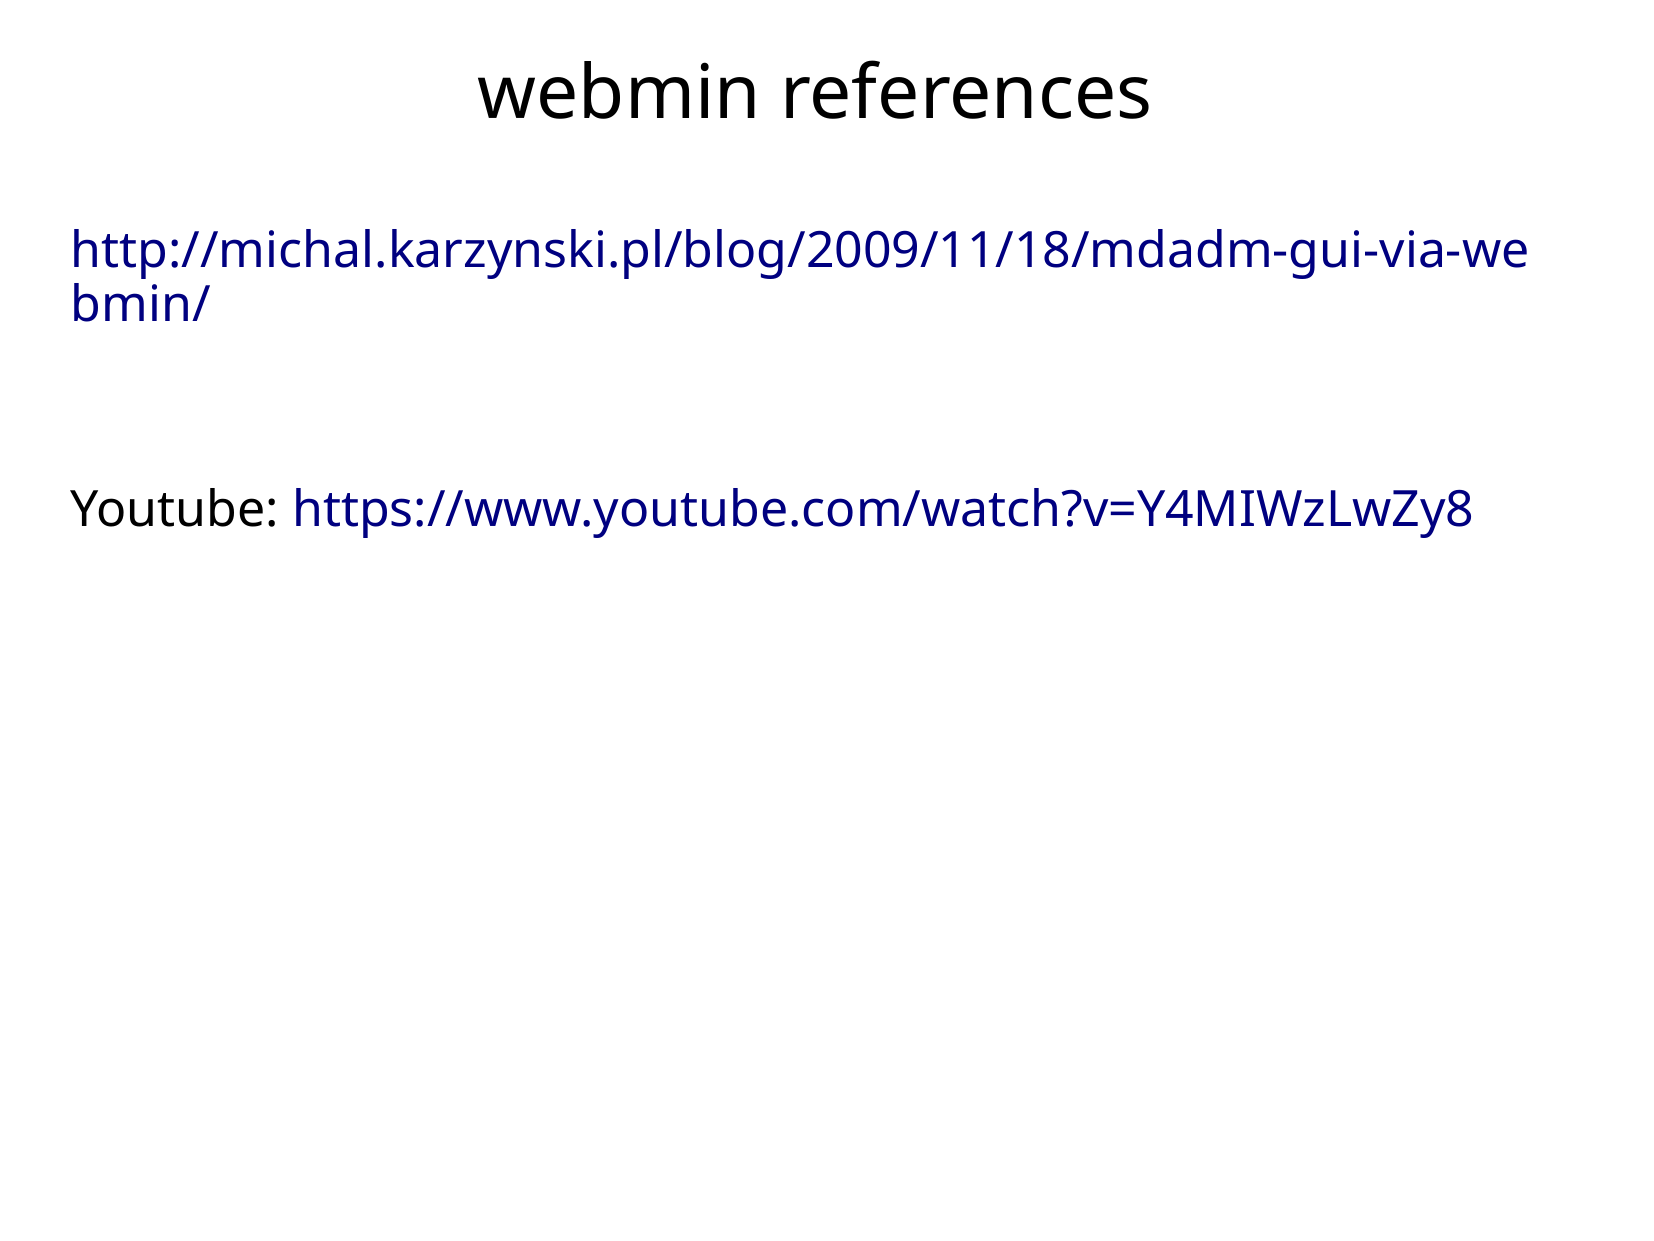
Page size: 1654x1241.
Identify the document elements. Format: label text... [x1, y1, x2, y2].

title webmin references [70, 36, 1560, 142]
title http://michal.karzynski.pl/blog/2009/11/18/mdadm-gui-via-webmin/ Youtube: https://www.youtube.com/watch?v=Y4MIWzLwZy8 [70, 200, 1559, 638]
